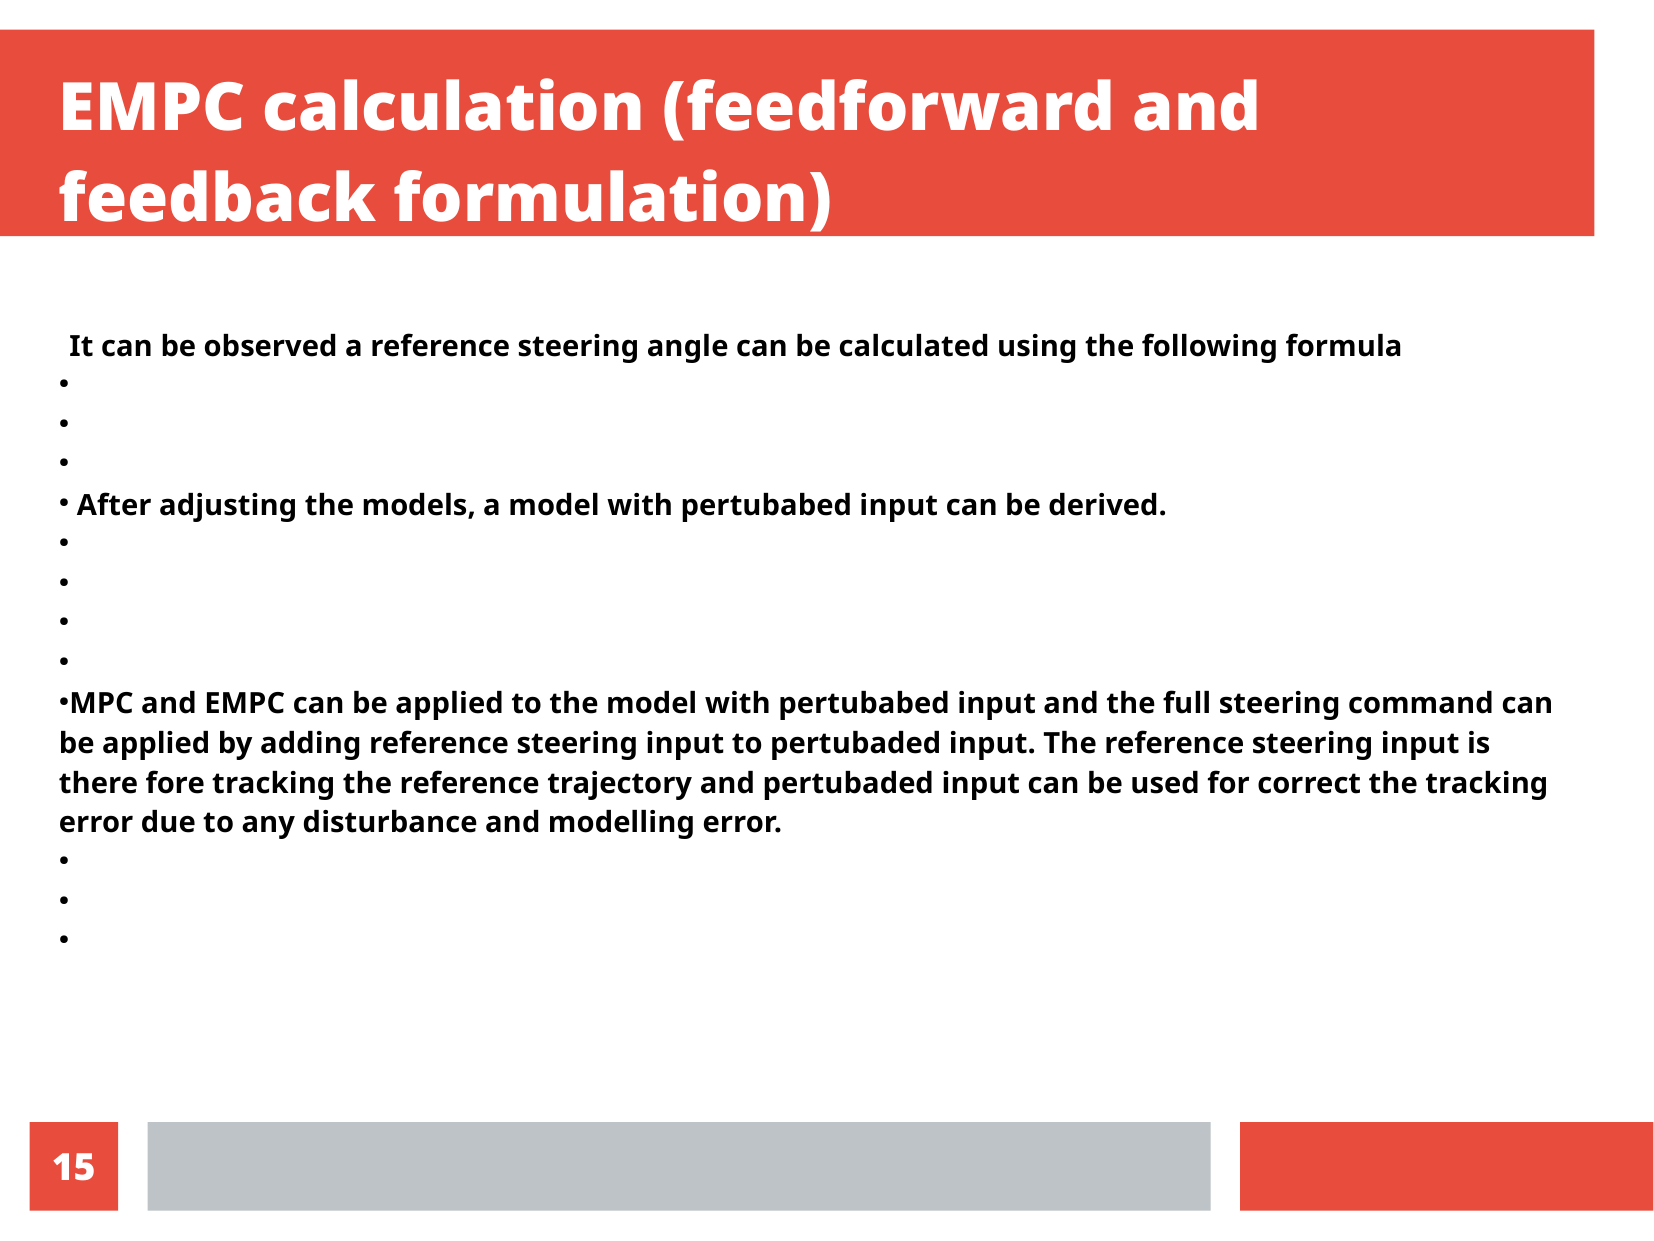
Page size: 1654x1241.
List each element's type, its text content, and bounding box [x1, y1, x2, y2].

list It can be observed a reference steering angle can be calculated using the following formula After adjusting the models, a model with pertubabed input can be derived. MPC and EMPC can be applied to the model with pertubabed input and the full steering command can be applied by adding reference steering input to pertubaded input. The reference steering input is there fore tracking the reference trajectory and pertubaded input can be used for correct the tracking error due to any disturbance and modelling error. [59, 324, 1565, 1093]
title EMPC calculation (feedforward and feedback formulation) [59, 59, 1595, 207]
